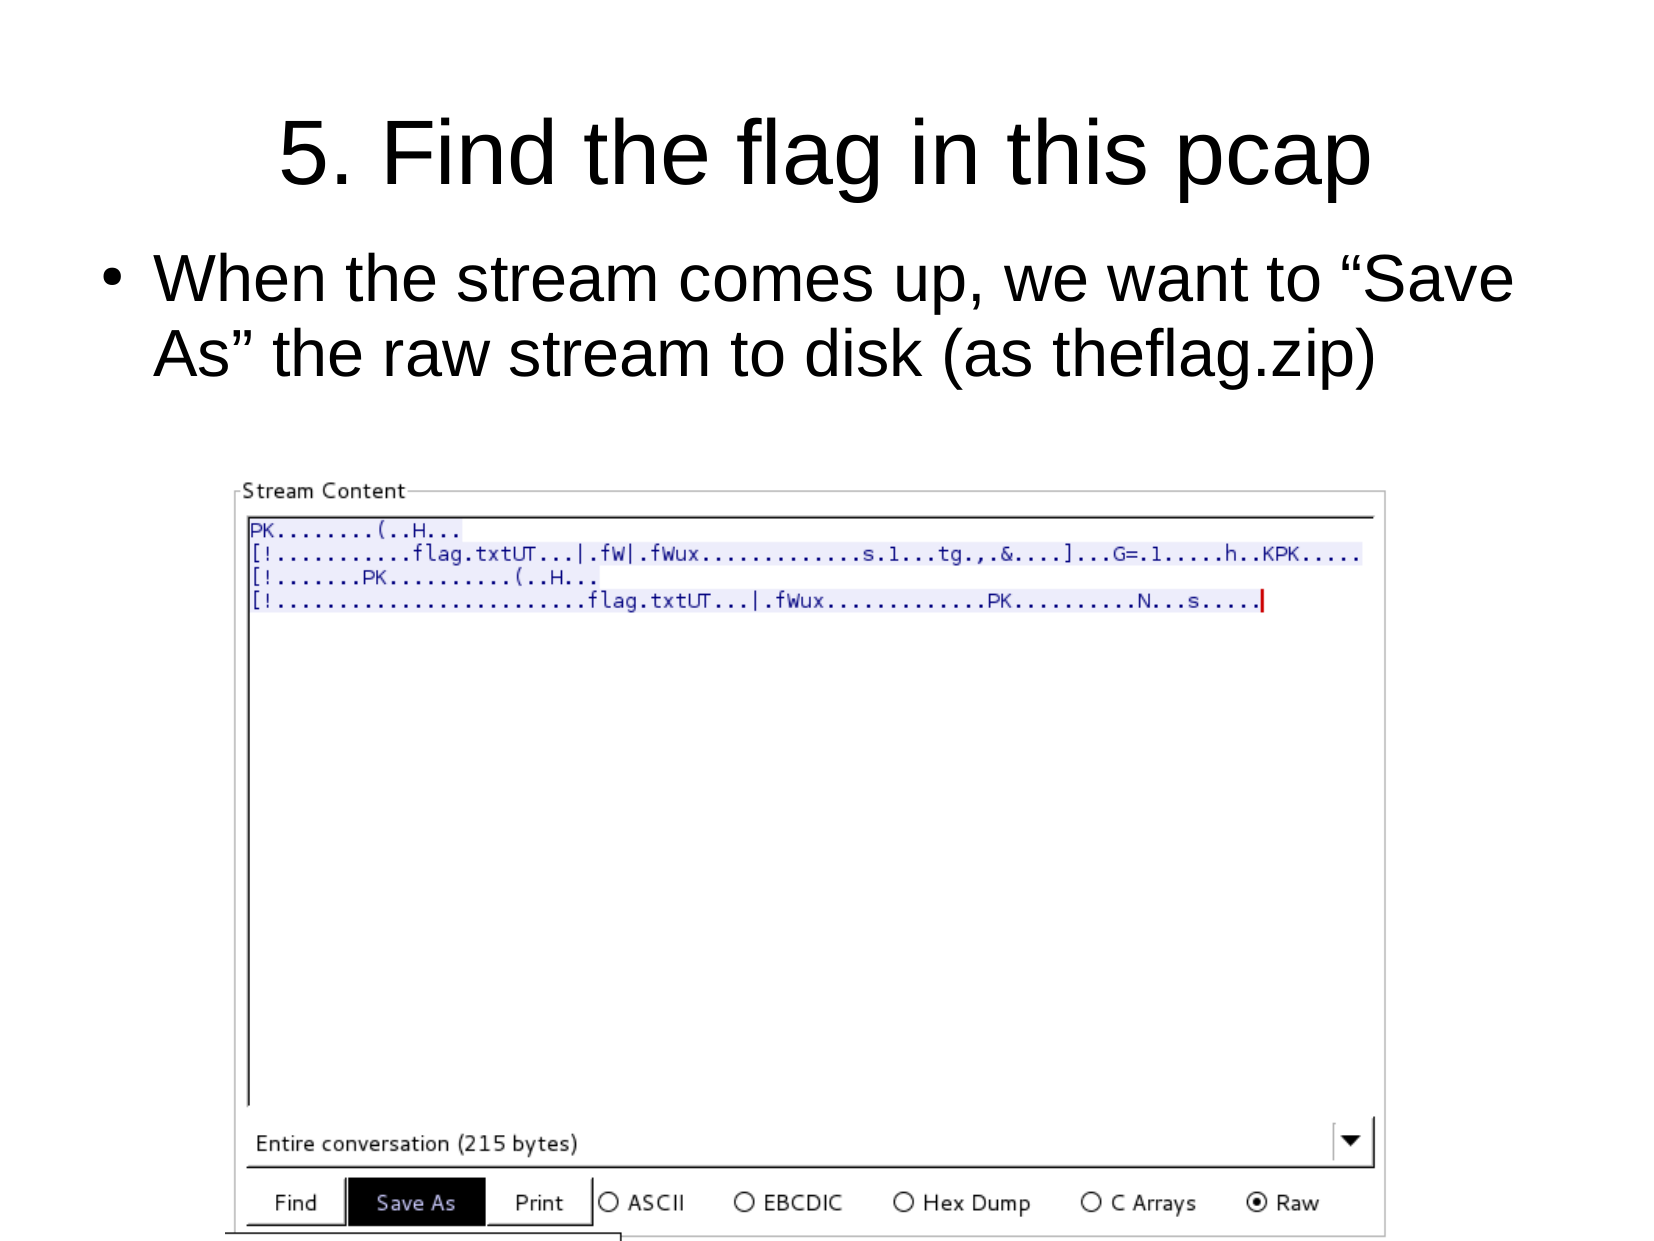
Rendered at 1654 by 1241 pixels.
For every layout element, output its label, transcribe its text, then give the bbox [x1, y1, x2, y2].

picture [225, 464, 1397, 1241]
list When the stream comes up, we want to “Save As” the raw stream to disk (as theflag.zip) [82, 240, 1571, 961]
title 5. Find the flag in this pcap [82, 49, 1571, 240]
